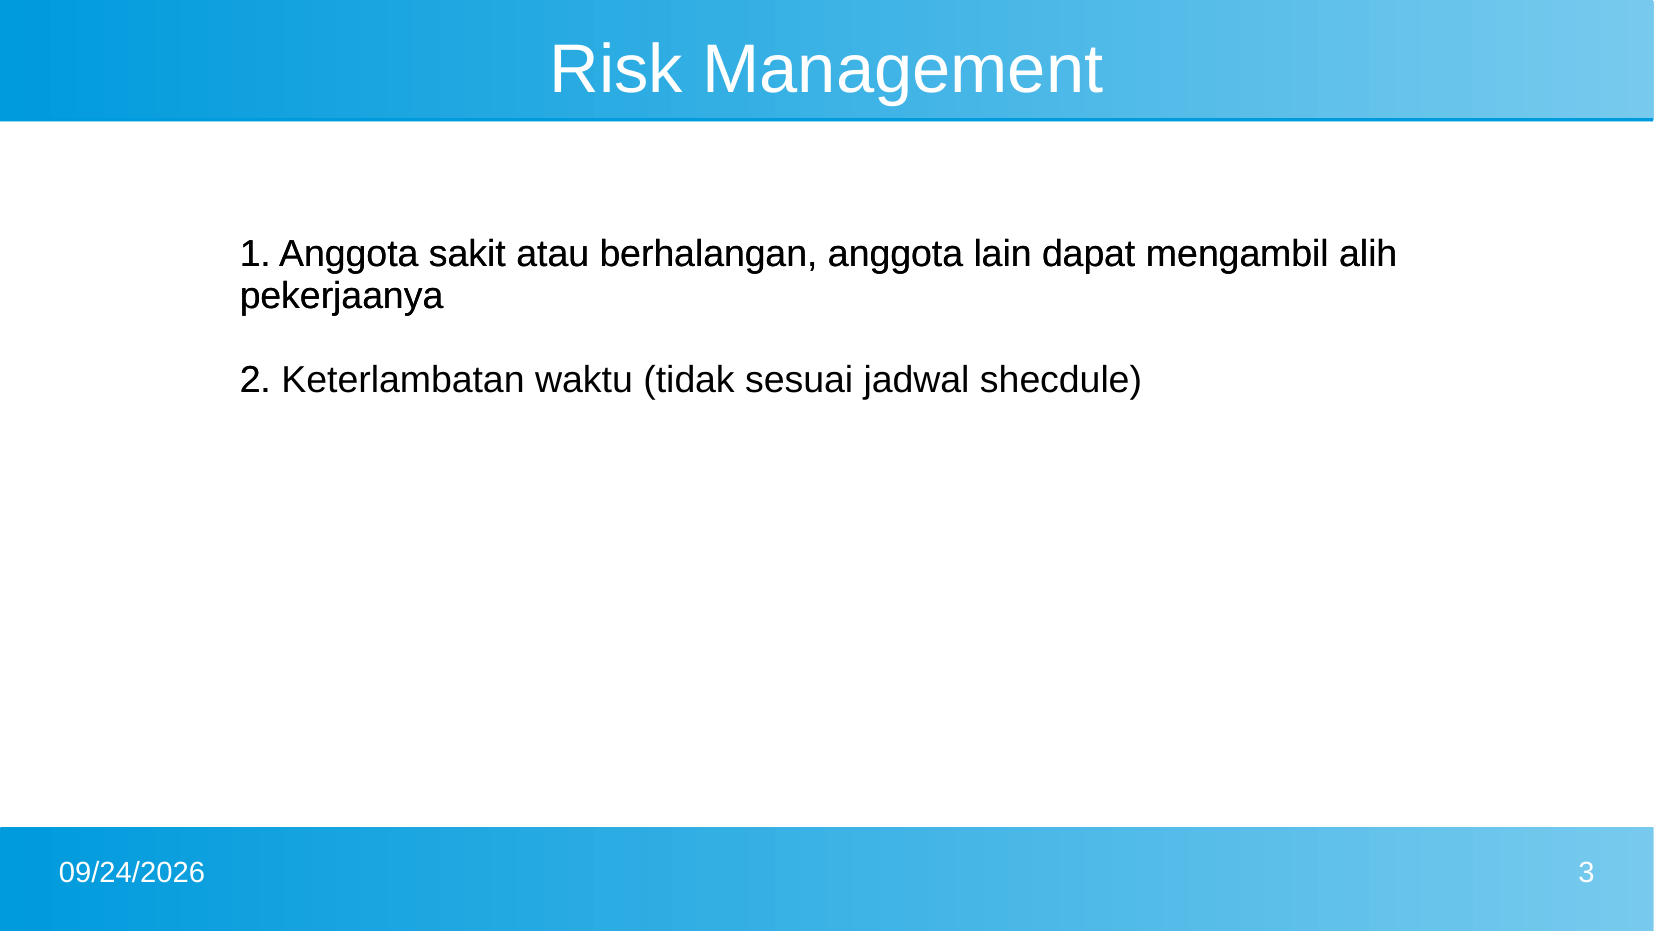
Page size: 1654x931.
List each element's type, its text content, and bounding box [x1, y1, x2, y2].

text_box 1. Anggota sakit atau berhalangan, anggota lain dapat mengambil alih pekerjaanya 2. Keterlambatan waktu (tidak sesuai jadwal shecdule) [225, 225, 1426, 408]
title Risk Management [59, 29, 1595, 108]
